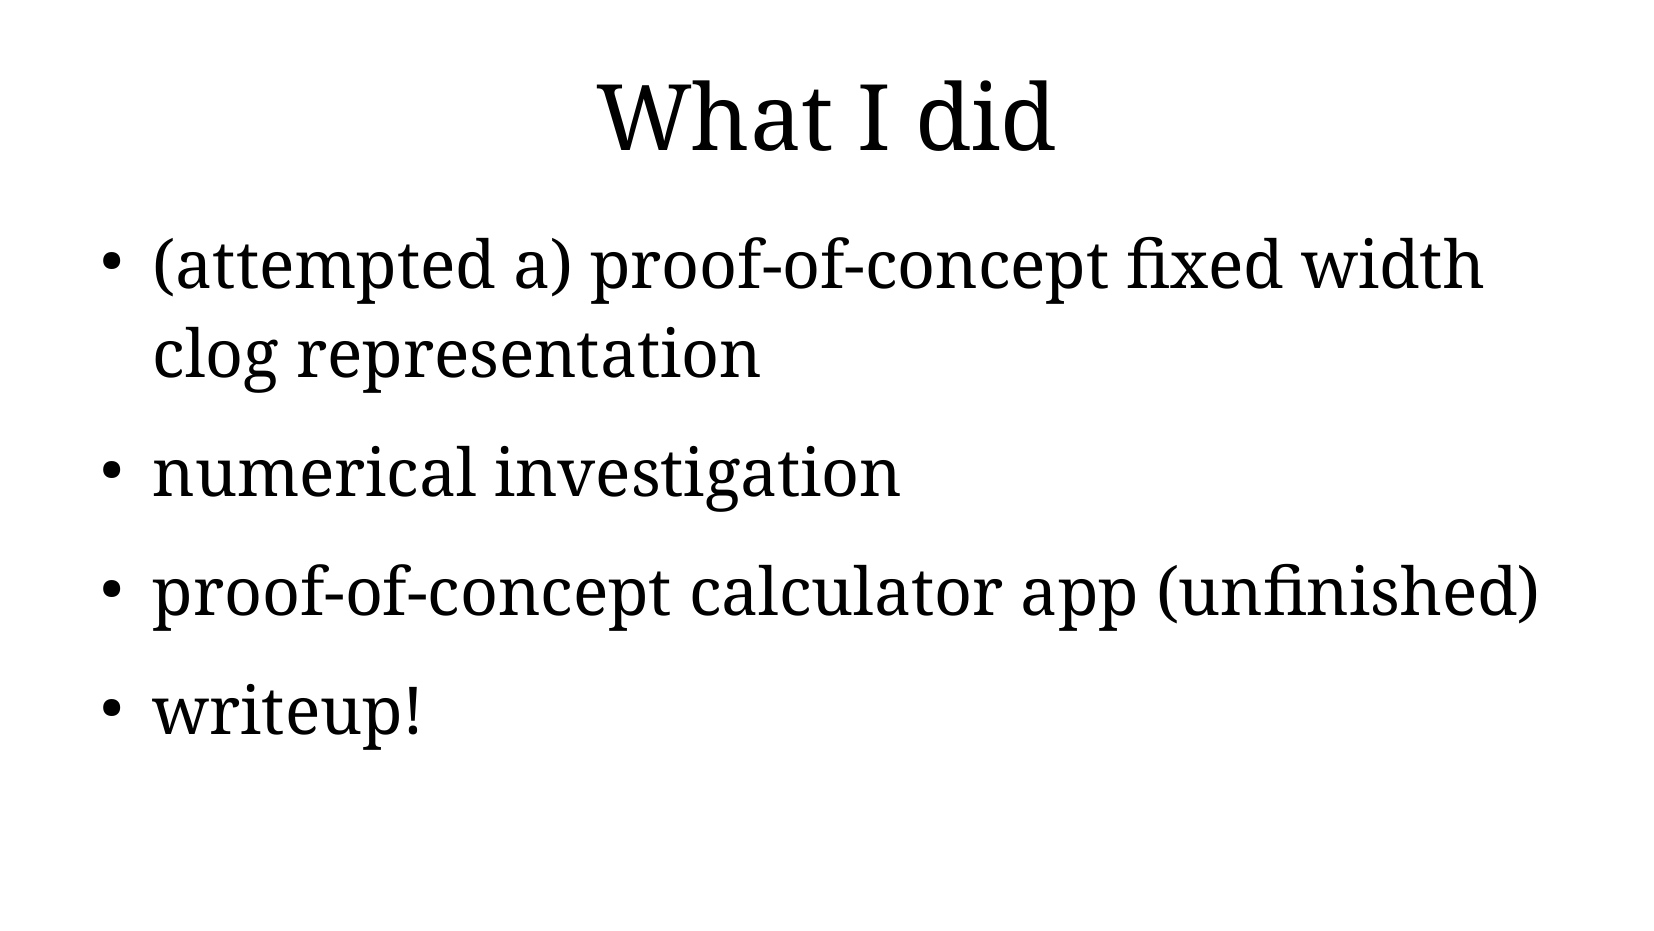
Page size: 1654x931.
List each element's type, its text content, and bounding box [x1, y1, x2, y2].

title What I did [82, 37, 1571, 193]
list (attempted a) proof-of-concept fixed width clog representation numerical investigation proof-of-concept calculator app (unfinished) writeup! [82, 217, 1571, 758]
